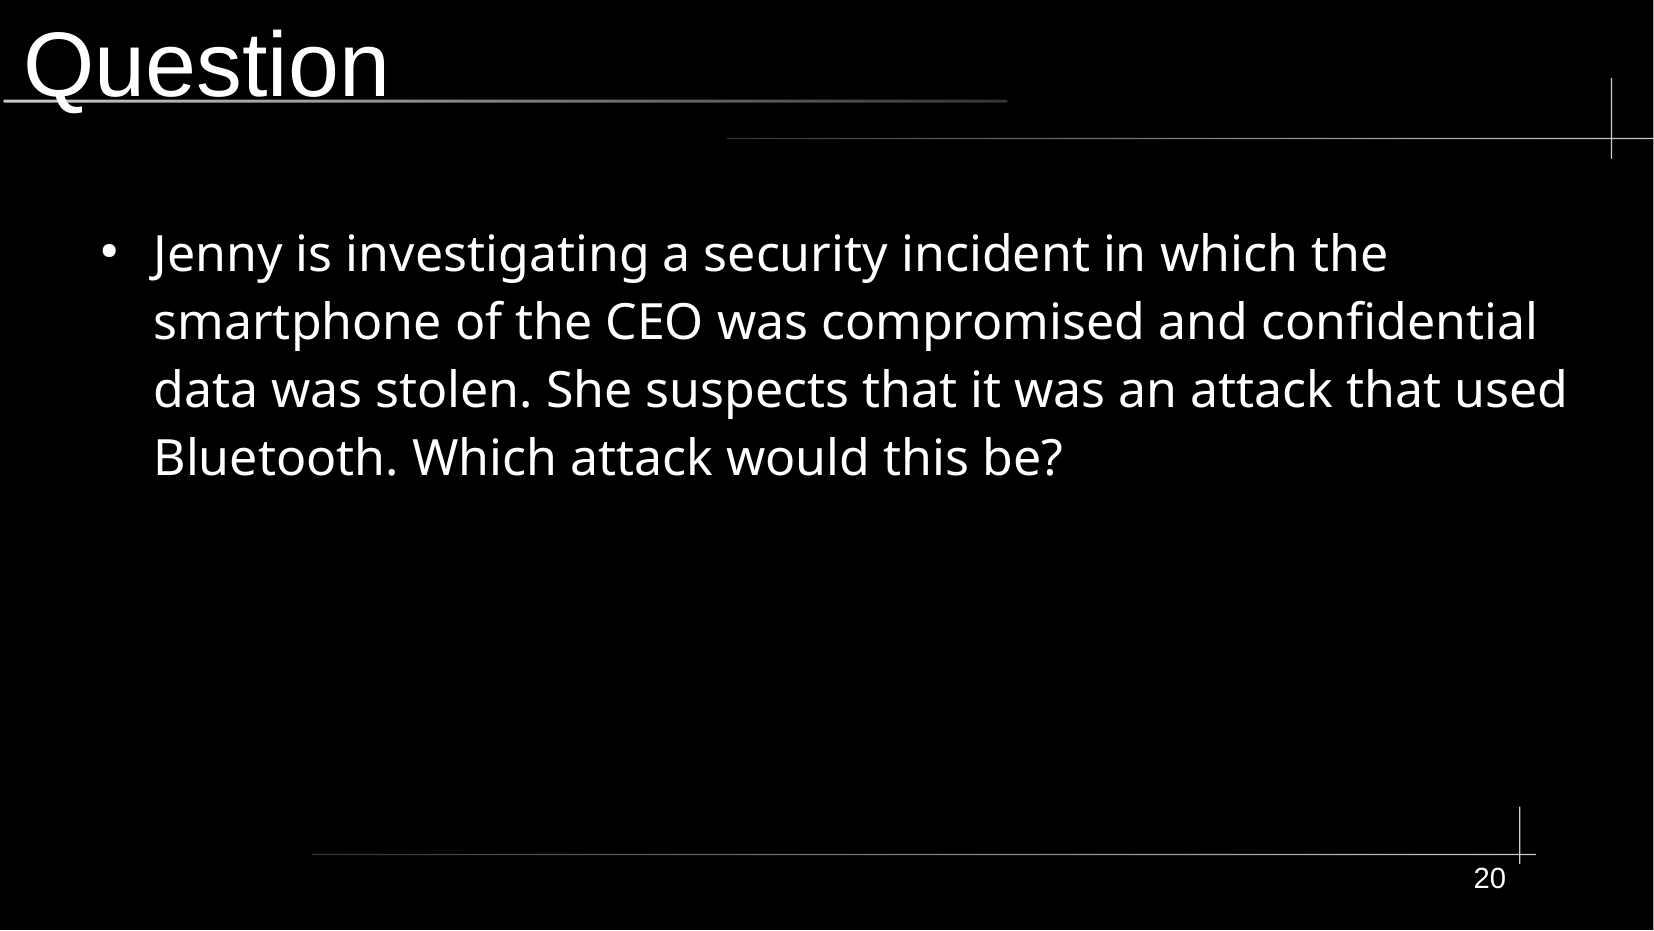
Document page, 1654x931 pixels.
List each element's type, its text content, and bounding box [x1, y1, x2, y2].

title Question [23, 11, 1589, 119]
list Jenny is investigating a security incident in which the smartphone of the CEO was compromised and confidential data was stolen. She suspects that it was an attack that used Bluetooth. Which attack would this be? [82, 217, 1571, 758]
